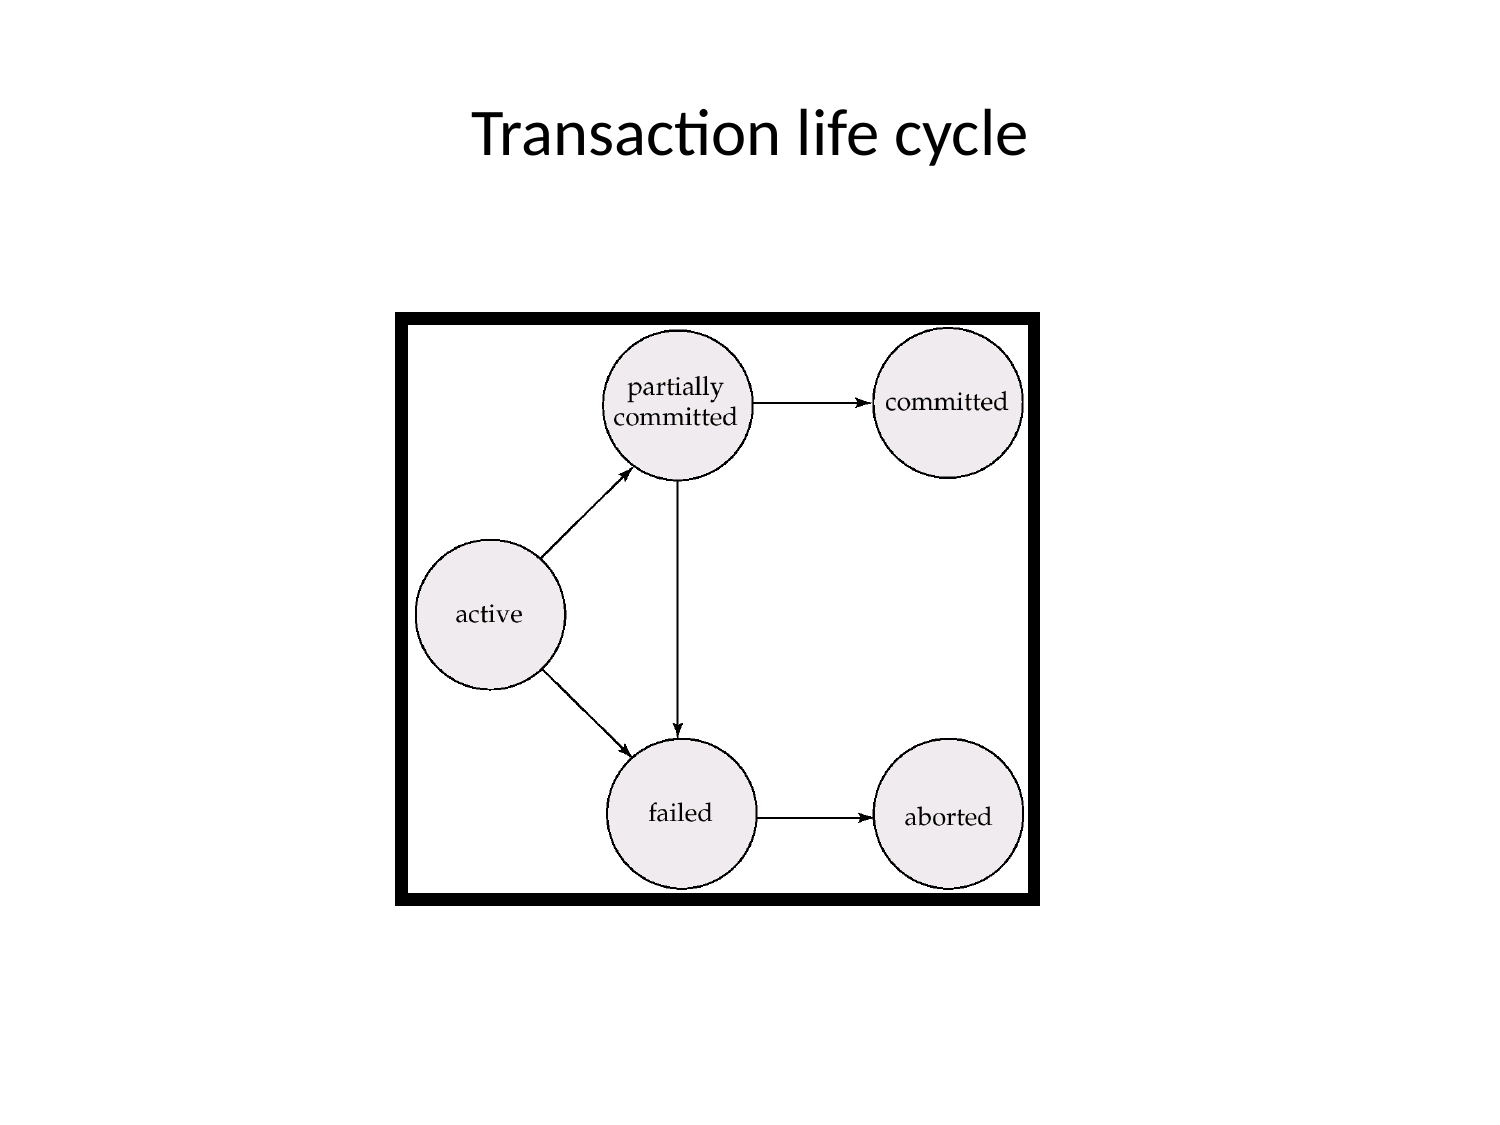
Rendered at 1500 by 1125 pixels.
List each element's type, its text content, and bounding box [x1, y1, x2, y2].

picture [407, 324, 1028, 894]
title Transaction life cycle [75, 45, 1425, 233]
